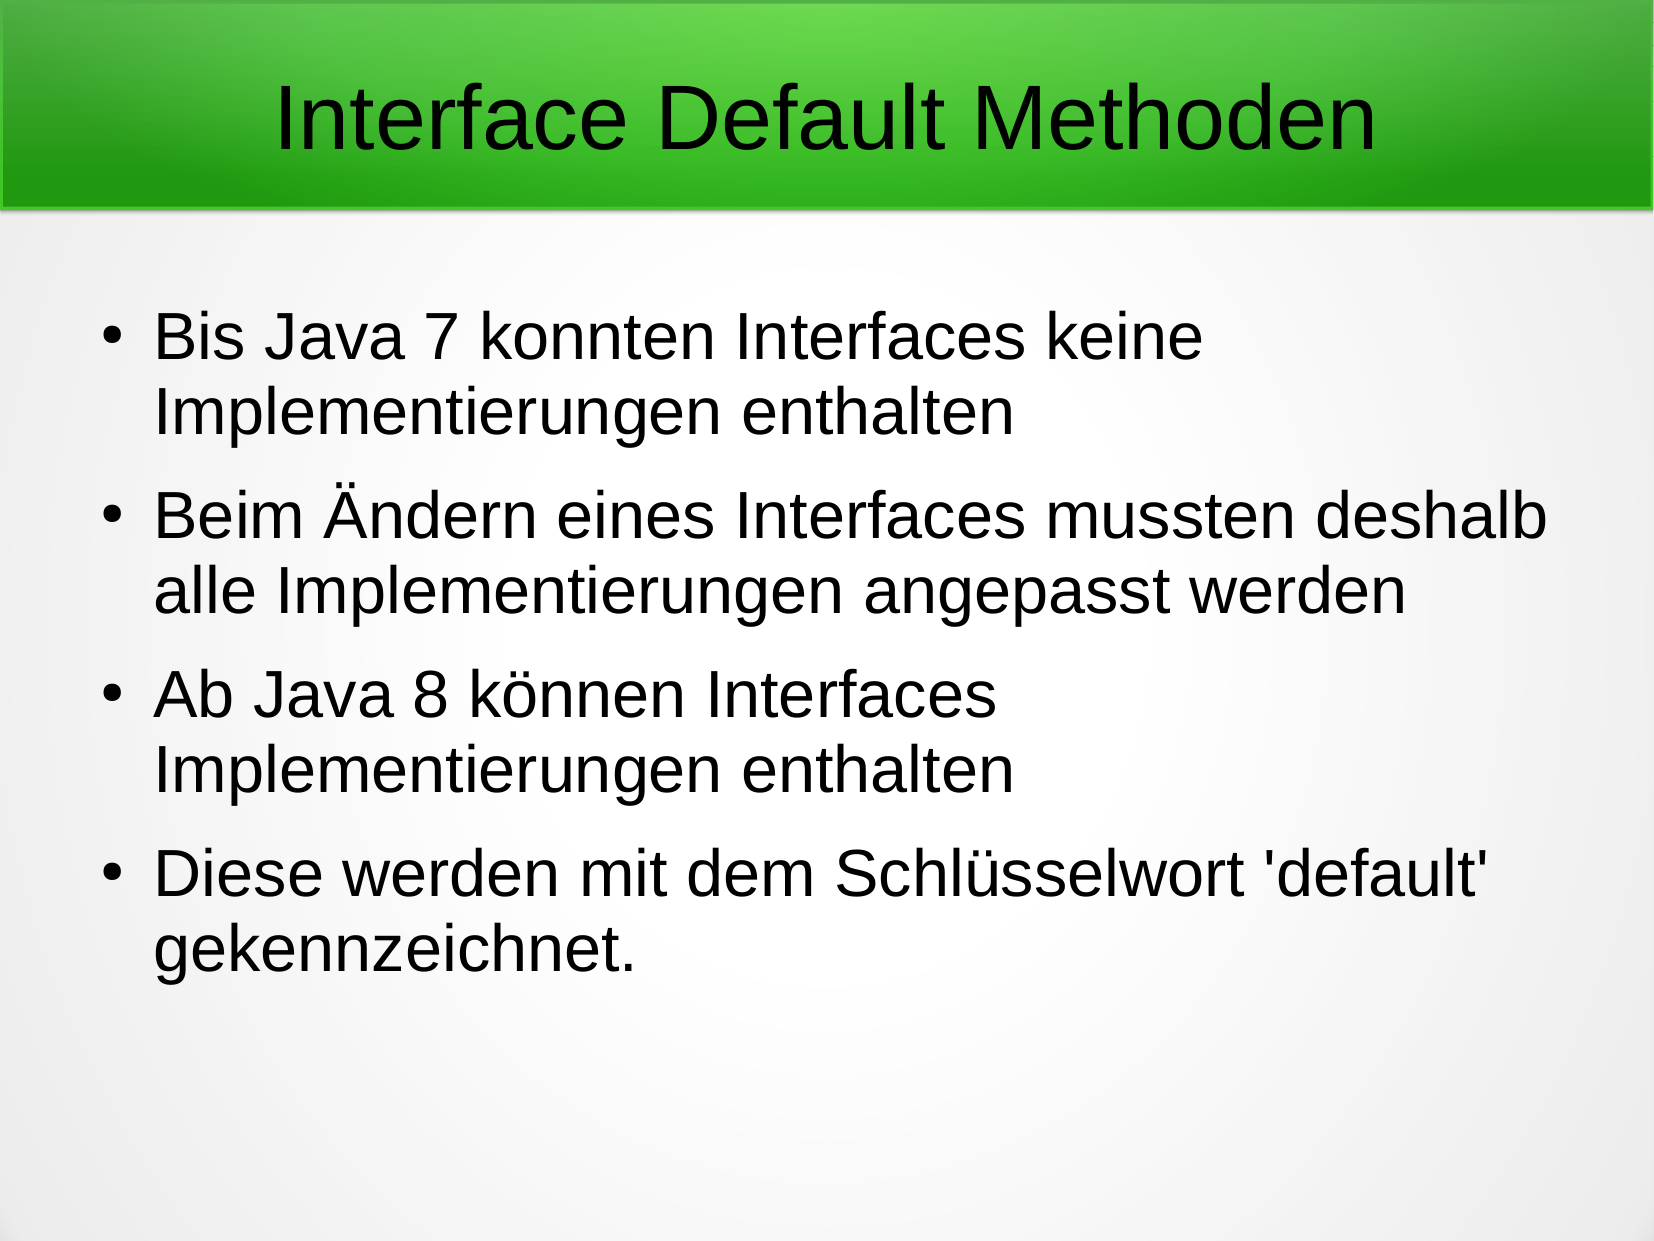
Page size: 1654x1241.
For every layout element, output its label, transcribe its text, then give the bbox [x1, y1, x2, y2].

list Bis Java 7 konnten Interfaces keine Implementierungen enthalten Beim Ändern eines Interfaces mussten deshalb alle Implementierungen angepasst werden Ab Java 8 können Interfaces Implementierungen enthalten Diese werden mit dem Schlüsselwort 'default' gekennzeichnet. [82, 299, 1571, 1019]
title Interface Default Methoden [82, 47, 1571, 189]
